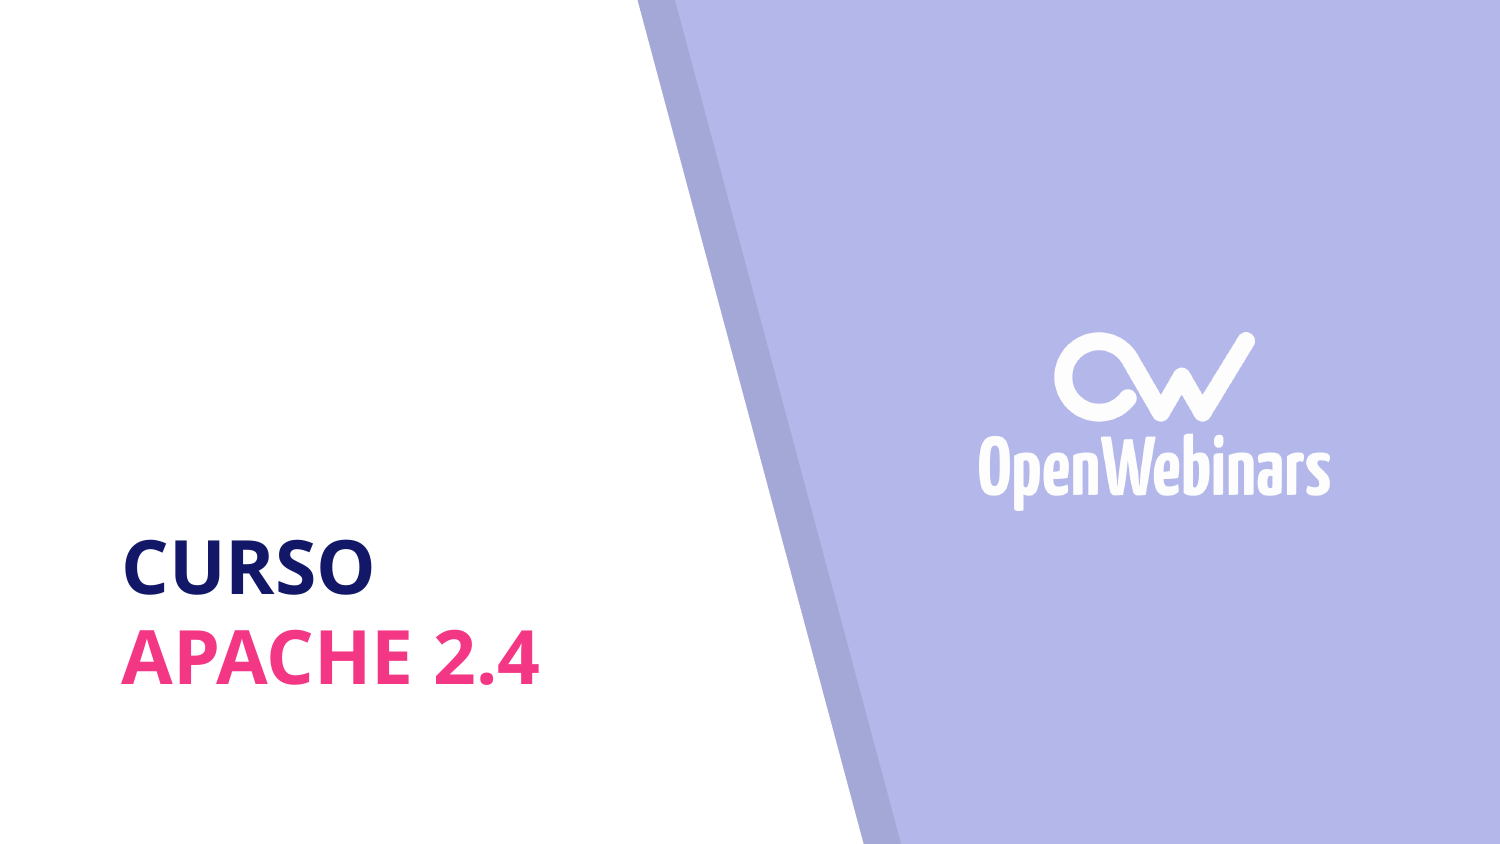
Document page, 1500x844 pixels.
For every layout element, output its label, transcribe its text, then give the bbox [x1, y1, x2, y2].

picture [979, 332, 1330, 512]
title CURSO APACHE 2.4 [106, 520, 801, 715]
